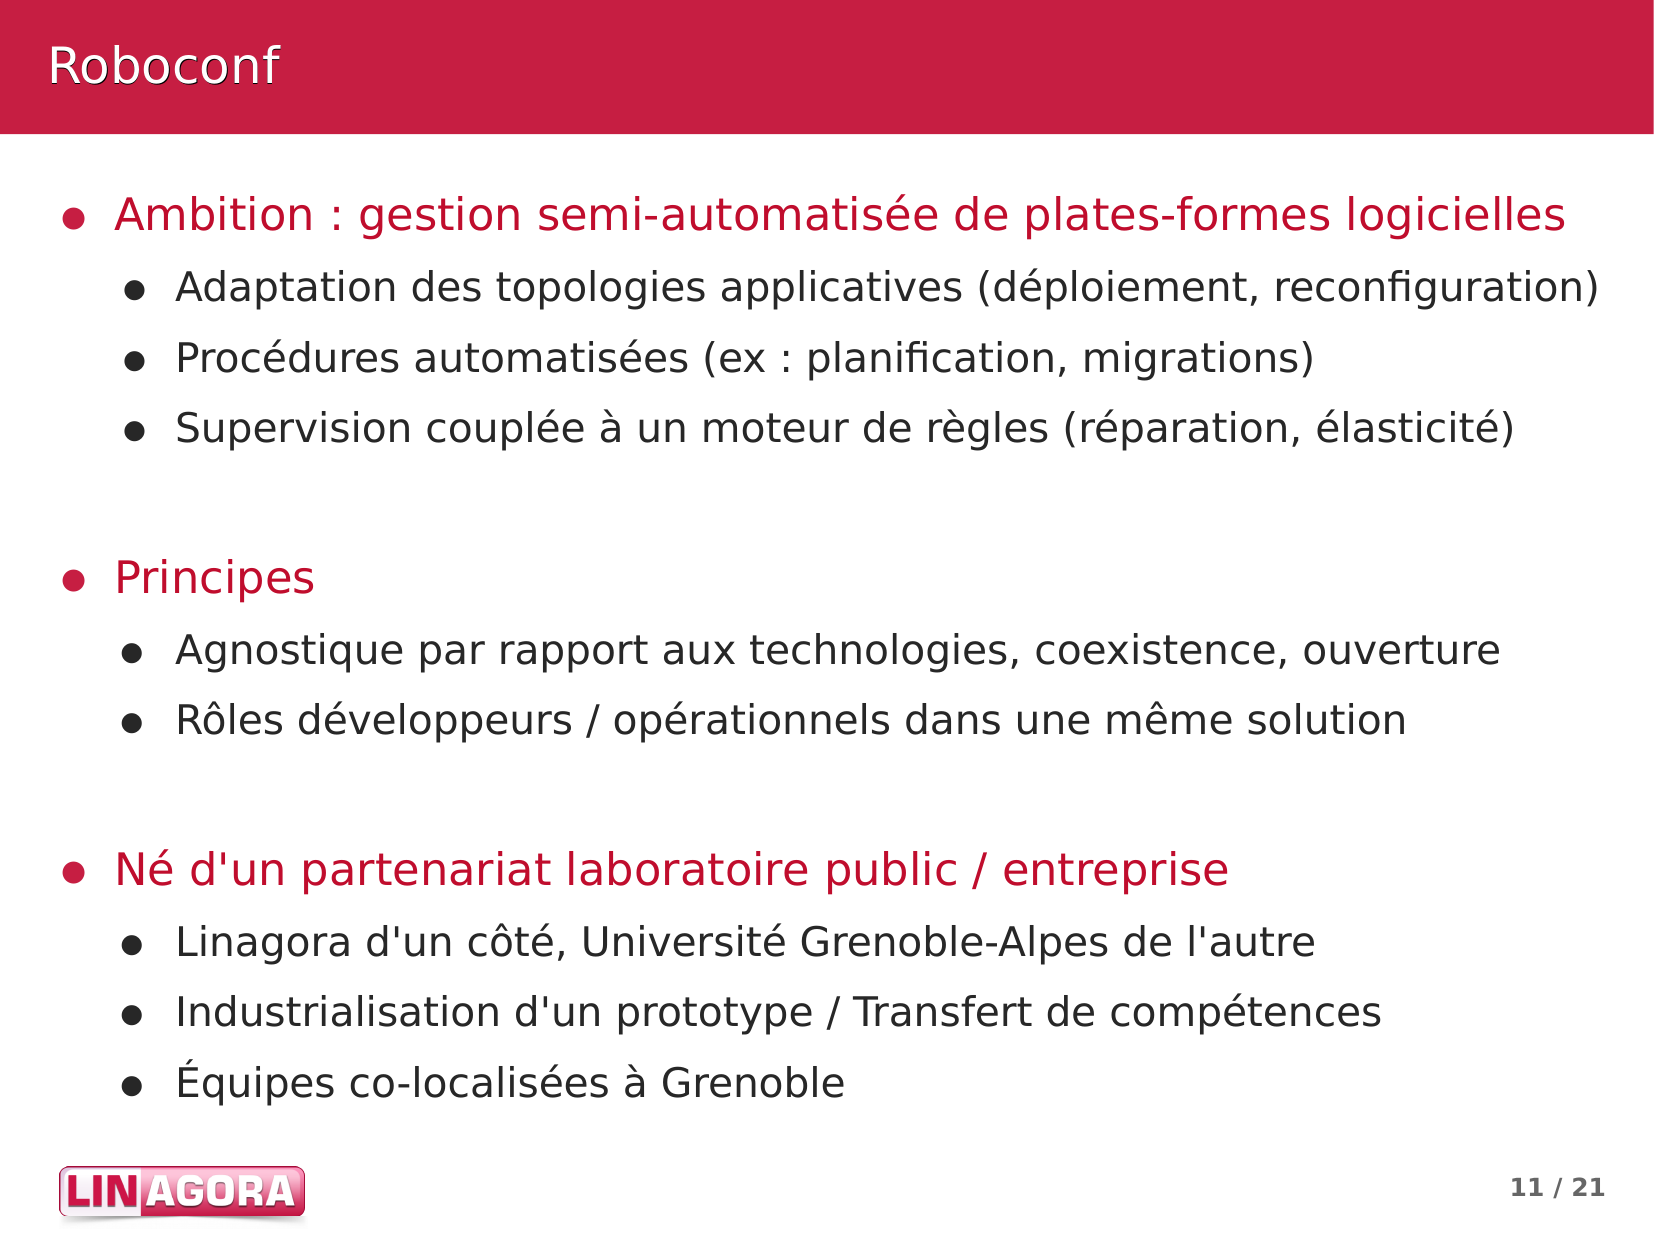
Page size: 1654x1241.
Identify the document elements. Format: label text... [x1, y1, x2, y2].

picture [59, 1166, 308, 1229]
list Ambition : gestion semi-automatisée de plates-formes logicielles Adaptation des topologies applicatives (déploiement, reconfiguration) Procédures automatisées (ex : planification, migrations) Supervision couplée à un moteur de règles (réparation, élasticité) Principes Agnostique par rapport aux technologies, coexistence, ouverture Rôles développeurs / opérationnels dans une même solution Né d'un partenariat laboratoire public / entreprise Linagora d'un côté, Université Grenoble-Alpes de l'autre Industrialisation d'un prototype / Transfert de compétences Équipes co-localisées à Grenoble [45, 188, 1606, 1134]
title Roboconf [47, 7, 1624, 126]
